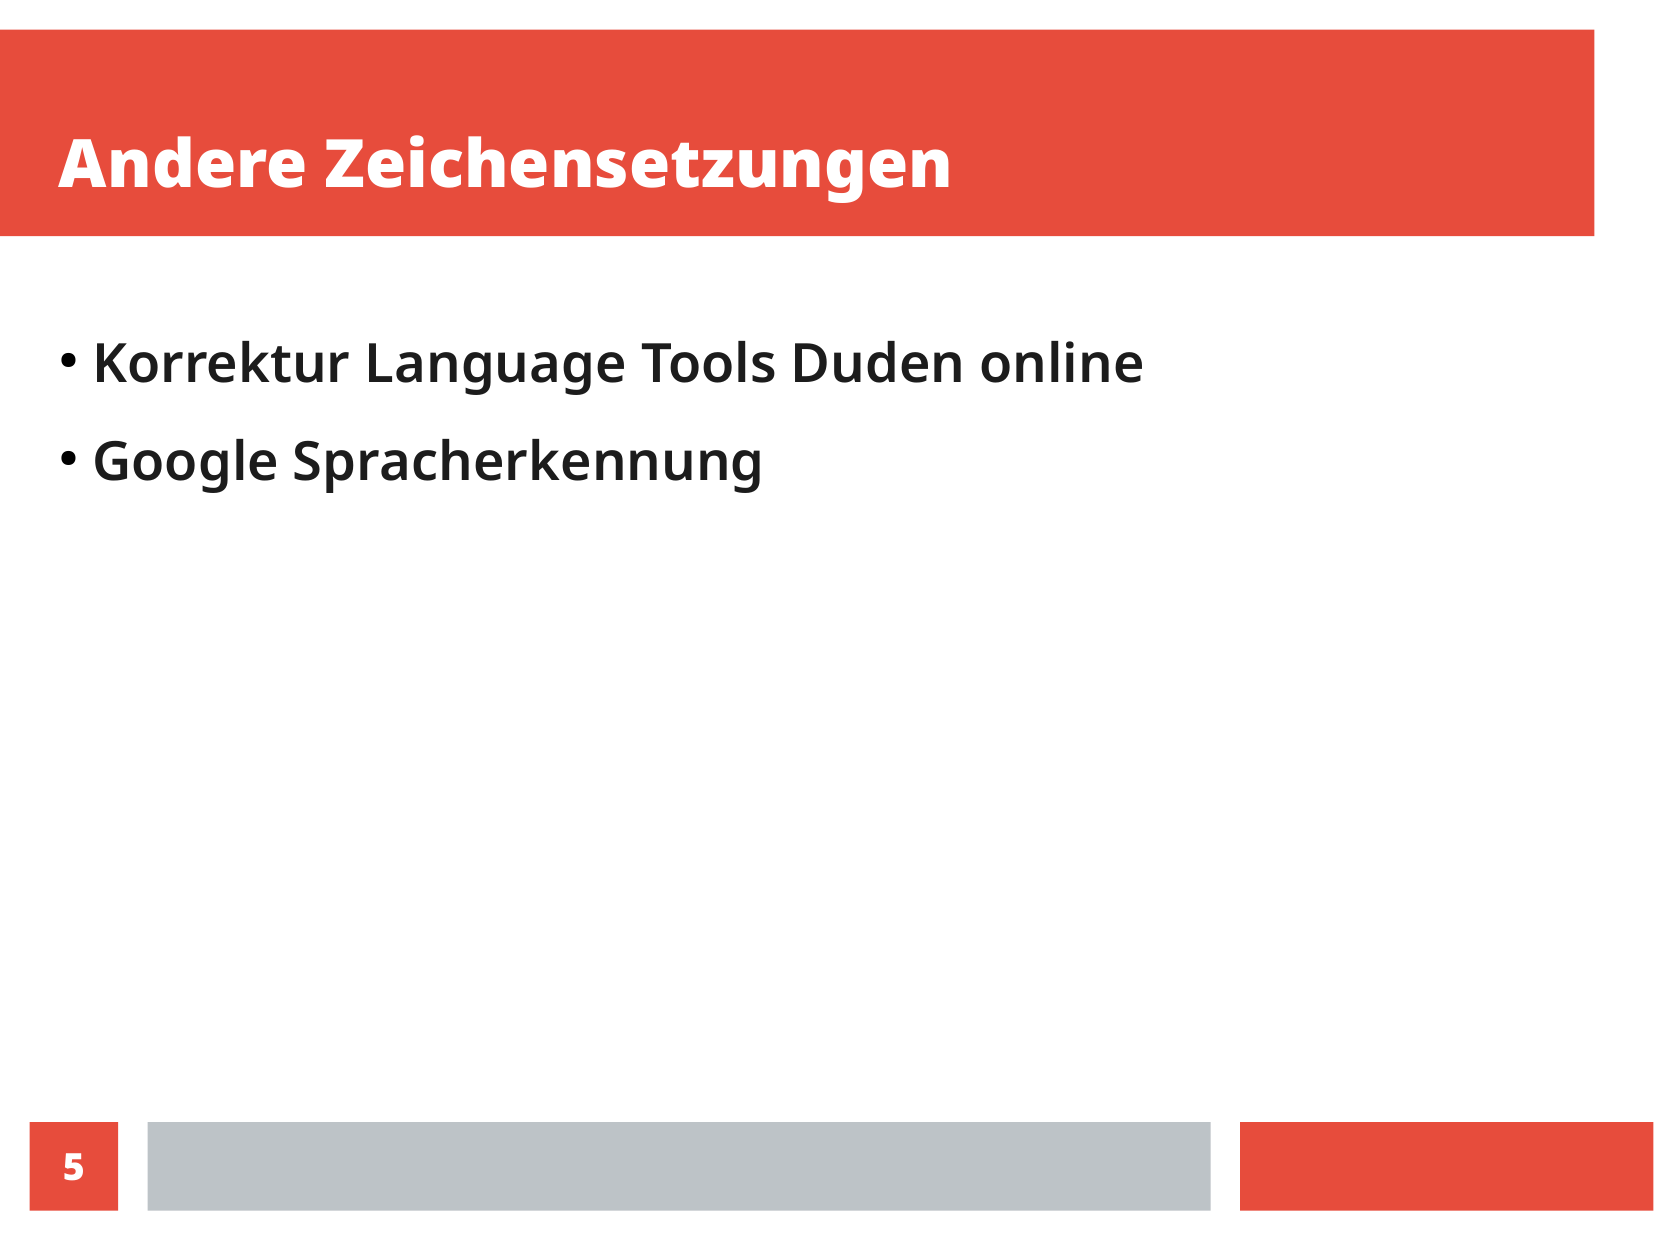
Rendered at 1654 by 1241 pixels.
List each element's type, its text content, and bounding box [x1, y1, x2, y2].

title Andere Zeichensetzungen [59, 59, 1595, 207]
list Korrektur Language Tools Duden online Google Spracherkennung [59, 324, 1565, 1093]
